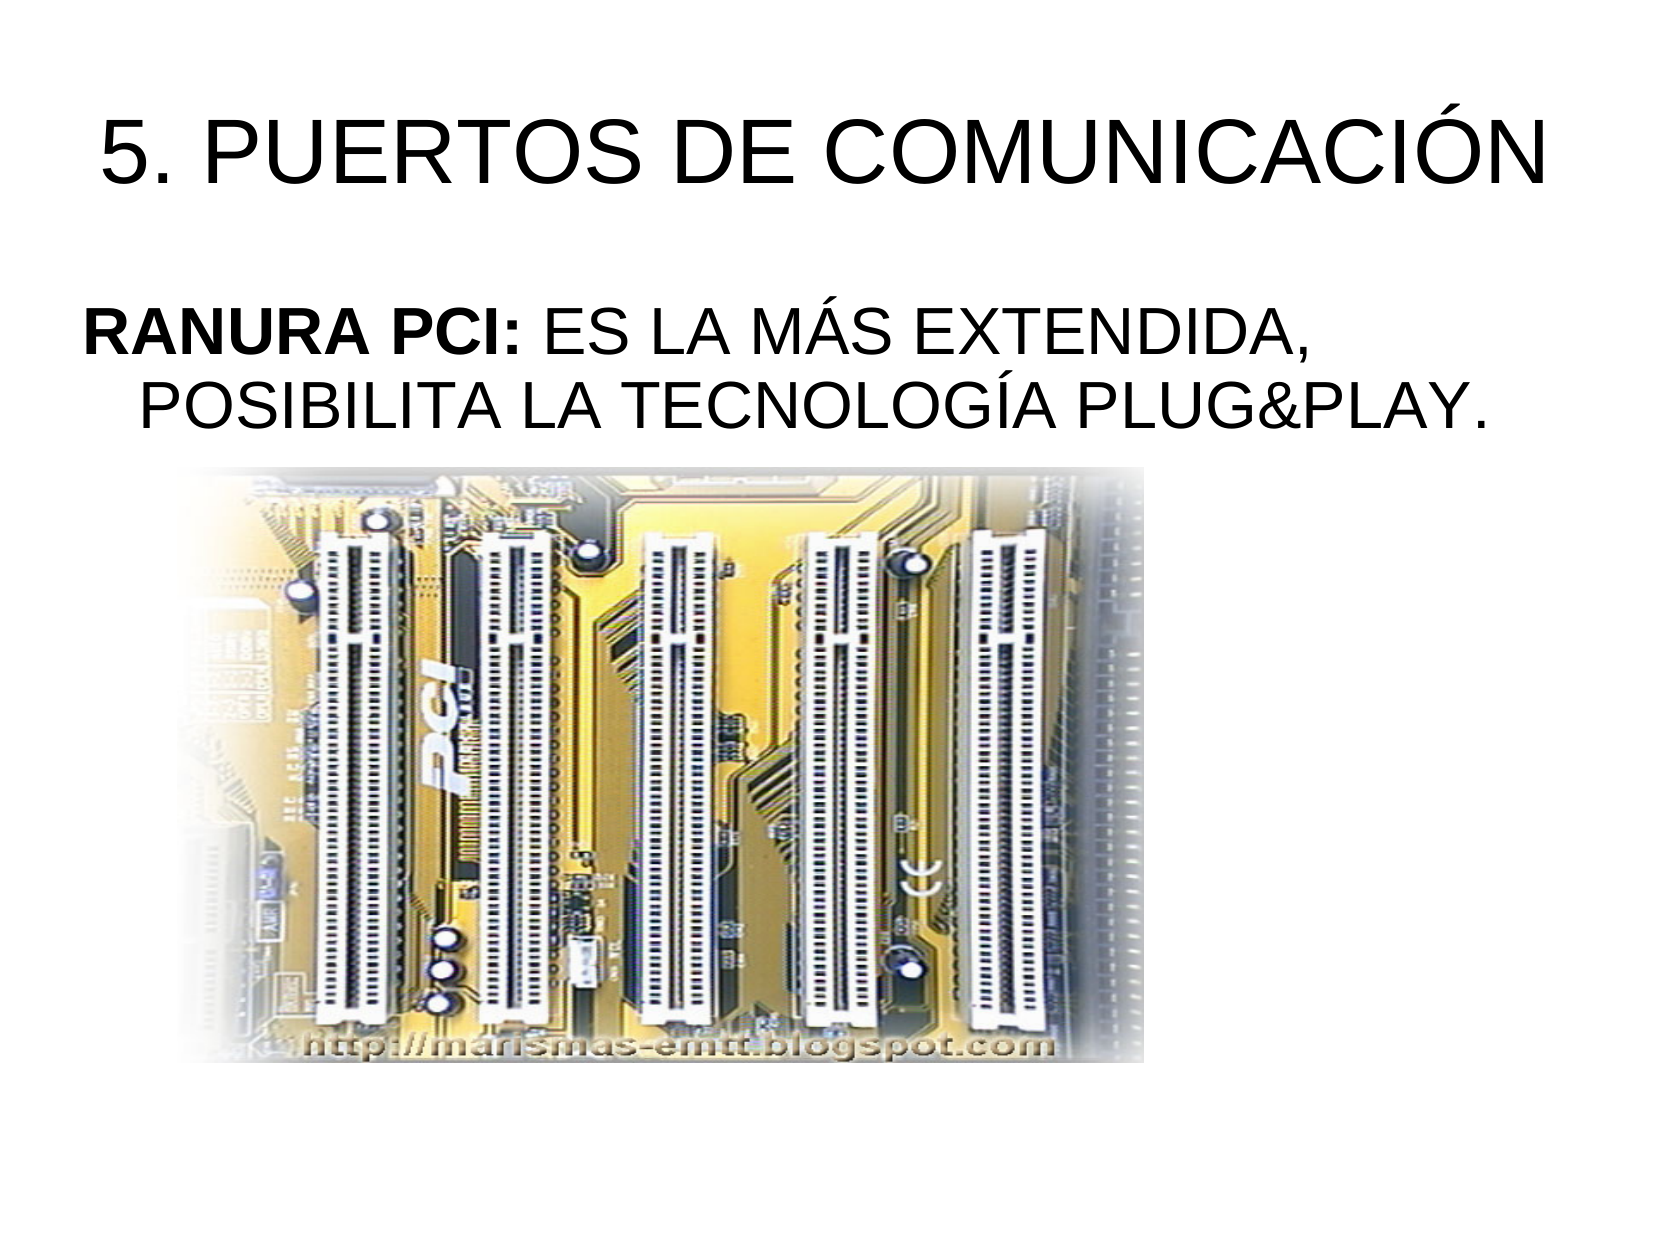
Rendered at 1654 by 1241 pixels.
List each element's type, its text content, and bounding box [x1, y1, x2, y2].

title 5. PUERTOS DE COMUNICACIÓN [82, 49, 1571, 257]
picture [177, 467, 1144, 1063]
list RANURA PCI: ES LA MÁS EXTENDIDA, POSIBILITA LA TECNOLOGÍA PLUG&PLAY. [82, 290, 1571, 1109]
